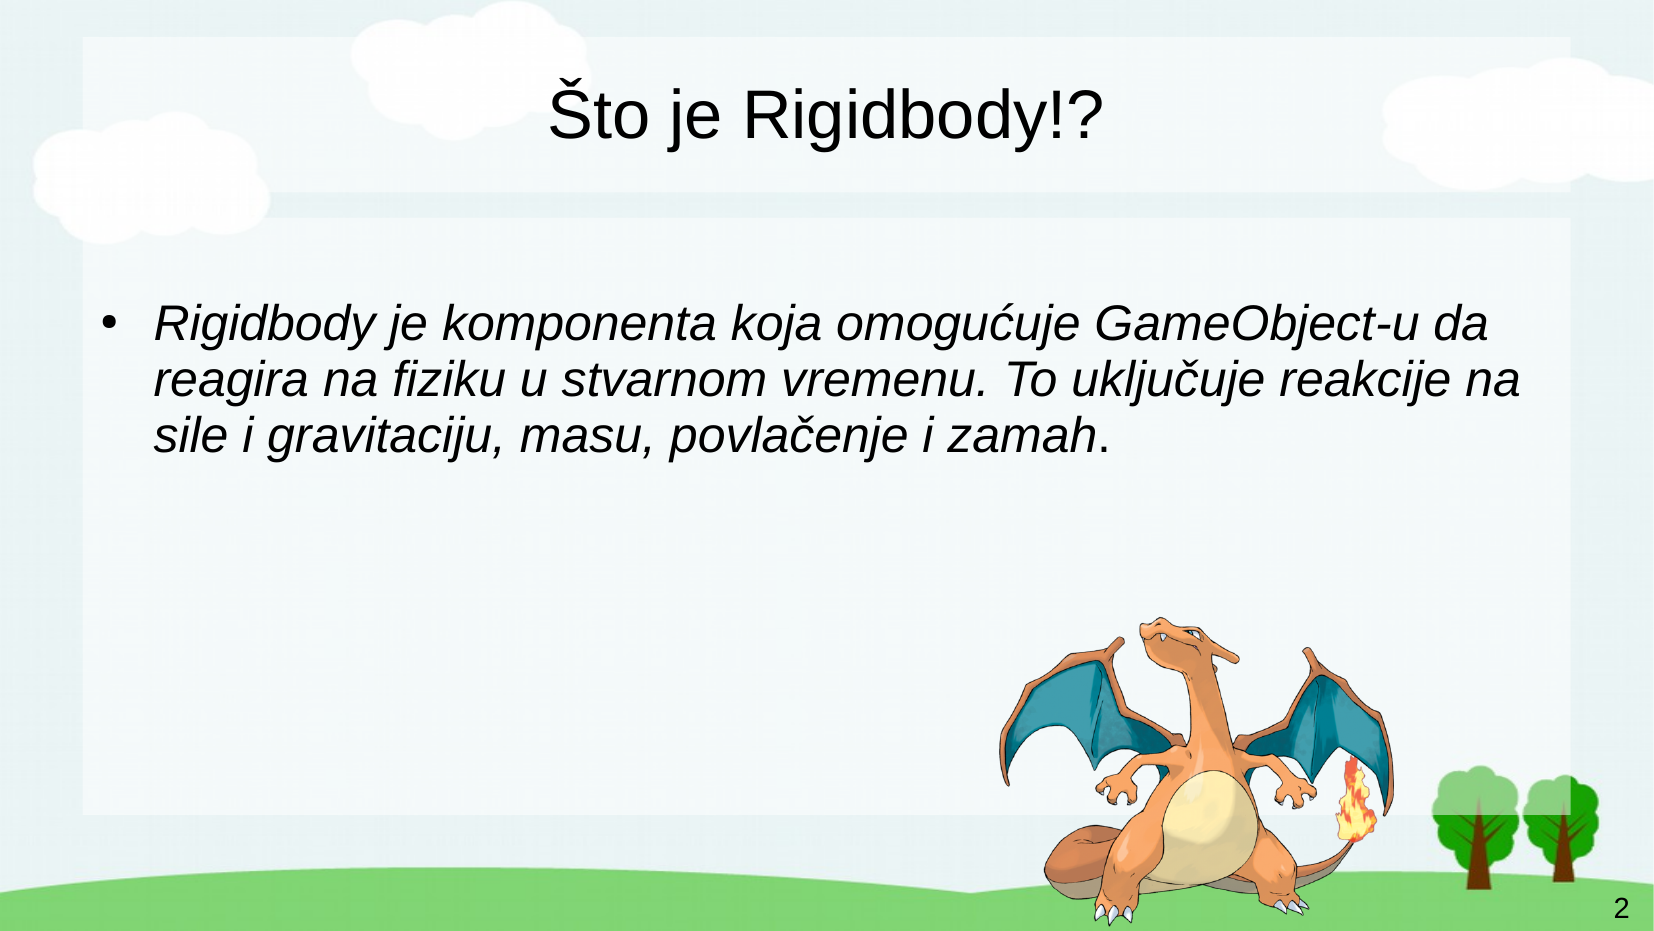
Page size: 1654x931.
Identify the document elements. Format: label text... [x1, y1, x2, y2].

list Rigidbody je komponenta koja omogućuje GameObject-u da reagira na fiziku u stvarnom vremenu. To uključuje reakcije na sile i gravitaciju, masu, povlačenje i zamah. [82, 217, 1571, 815]
picture [0, 0, 1654, 931]
title Što je Rigidbody!? [82, 36, 1571, 193]
